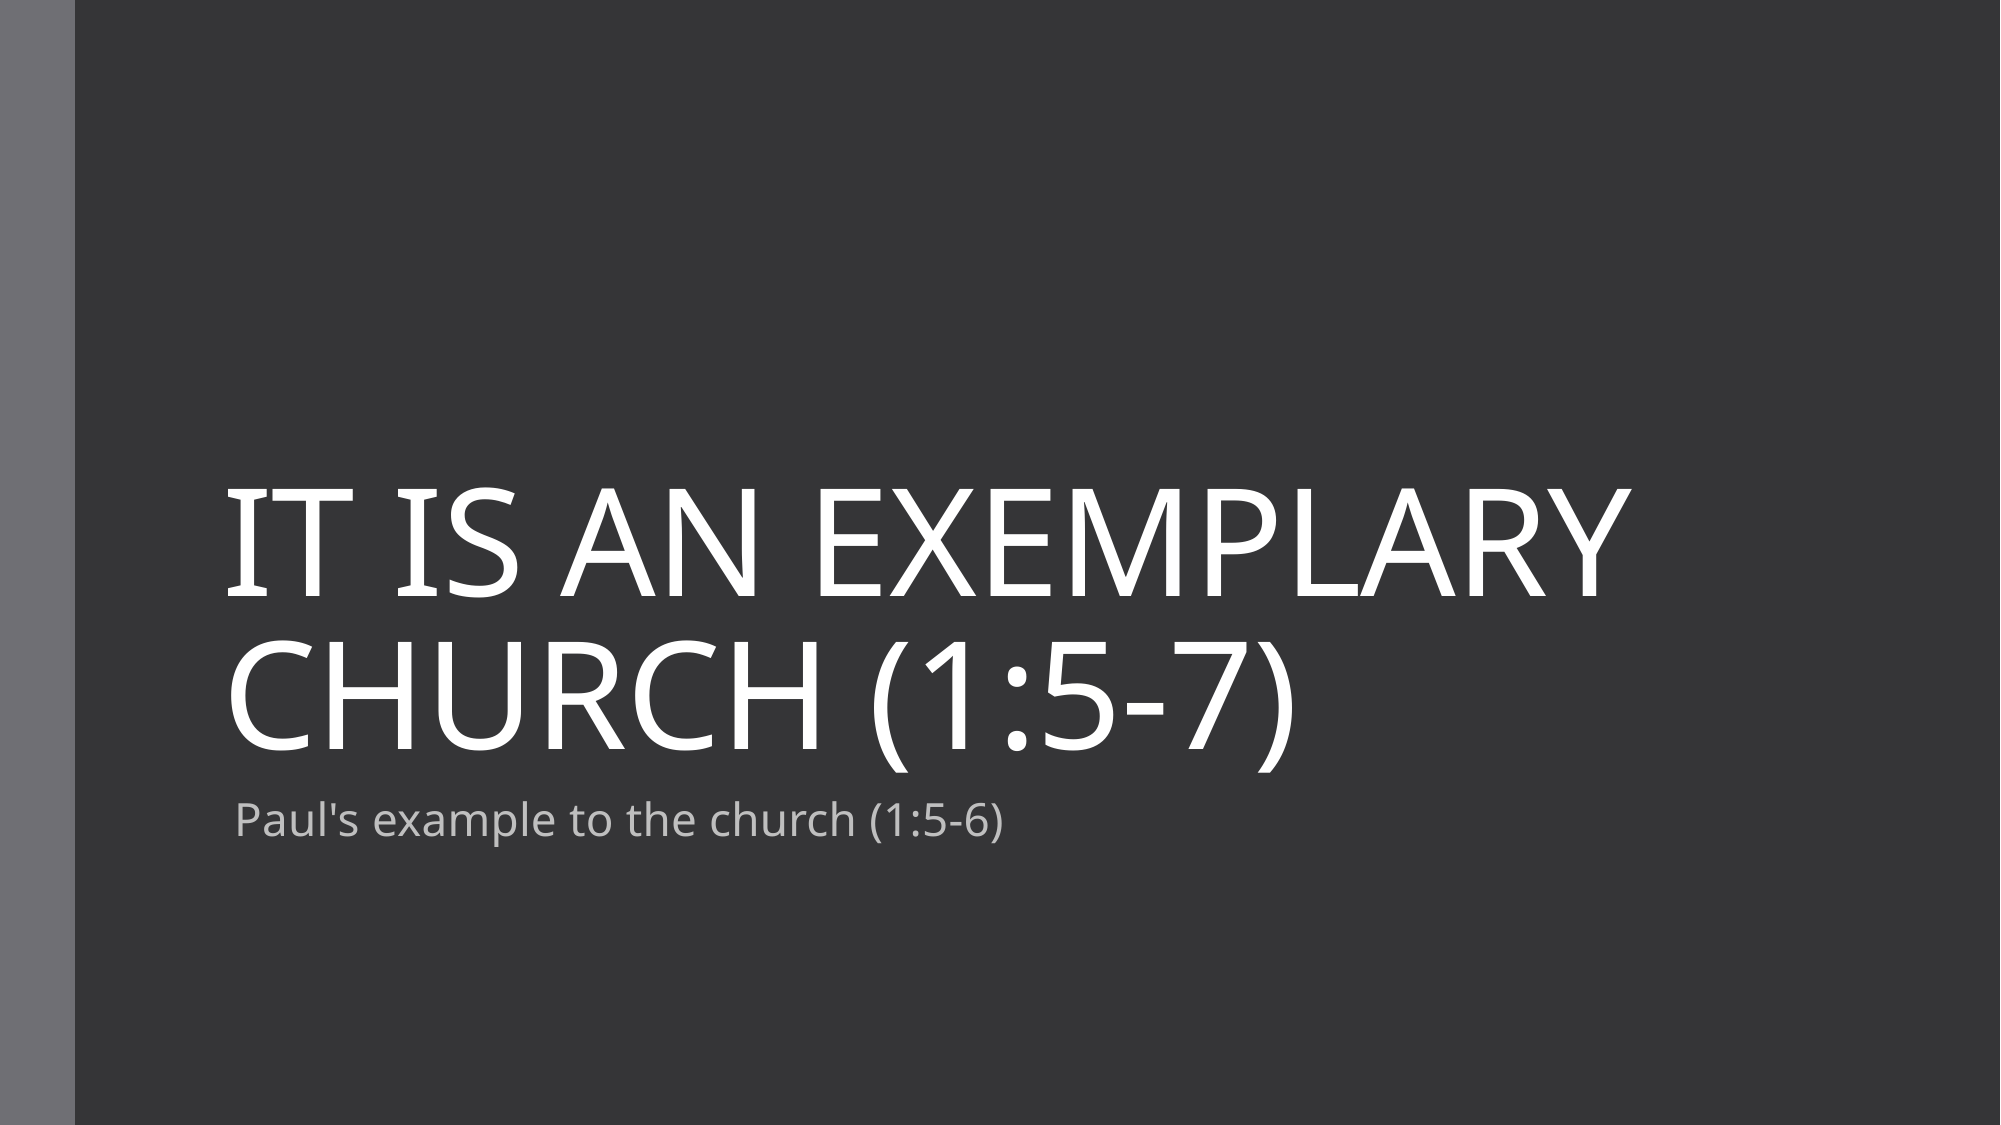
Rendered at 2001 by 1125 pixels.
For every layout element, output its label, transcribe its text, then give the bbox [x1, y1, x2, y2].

title IT IS AN EXEMPLARY CHURCH (1:5-7) [206, 124, 1752, 787]
subtitle Paul's example to the church (1:5-6) [206, 787, 1752, 1066]
